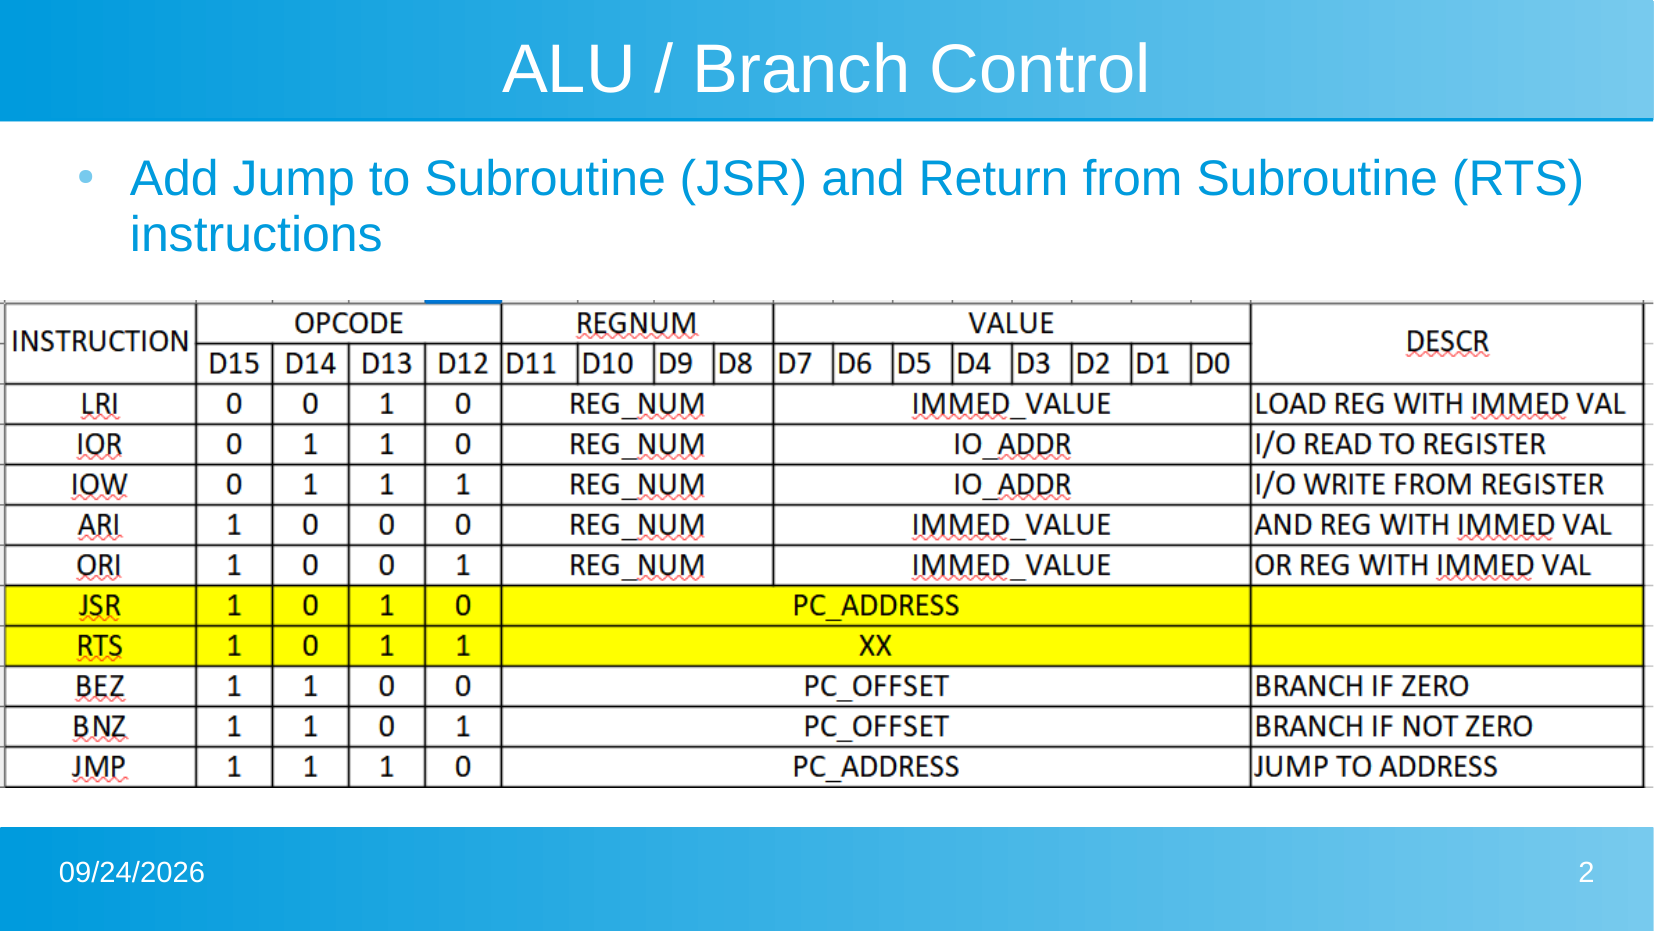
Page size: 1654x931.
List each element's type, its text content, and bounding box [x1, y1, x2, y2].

picture [0, 300, 1654, 788]
list Add Jump to Subroutine (JSR) and Return from Subroutine (RTS) instructions [59, 150, 1595, 300]
title ALU / Branch Control [59, 29, 1595, 108]
